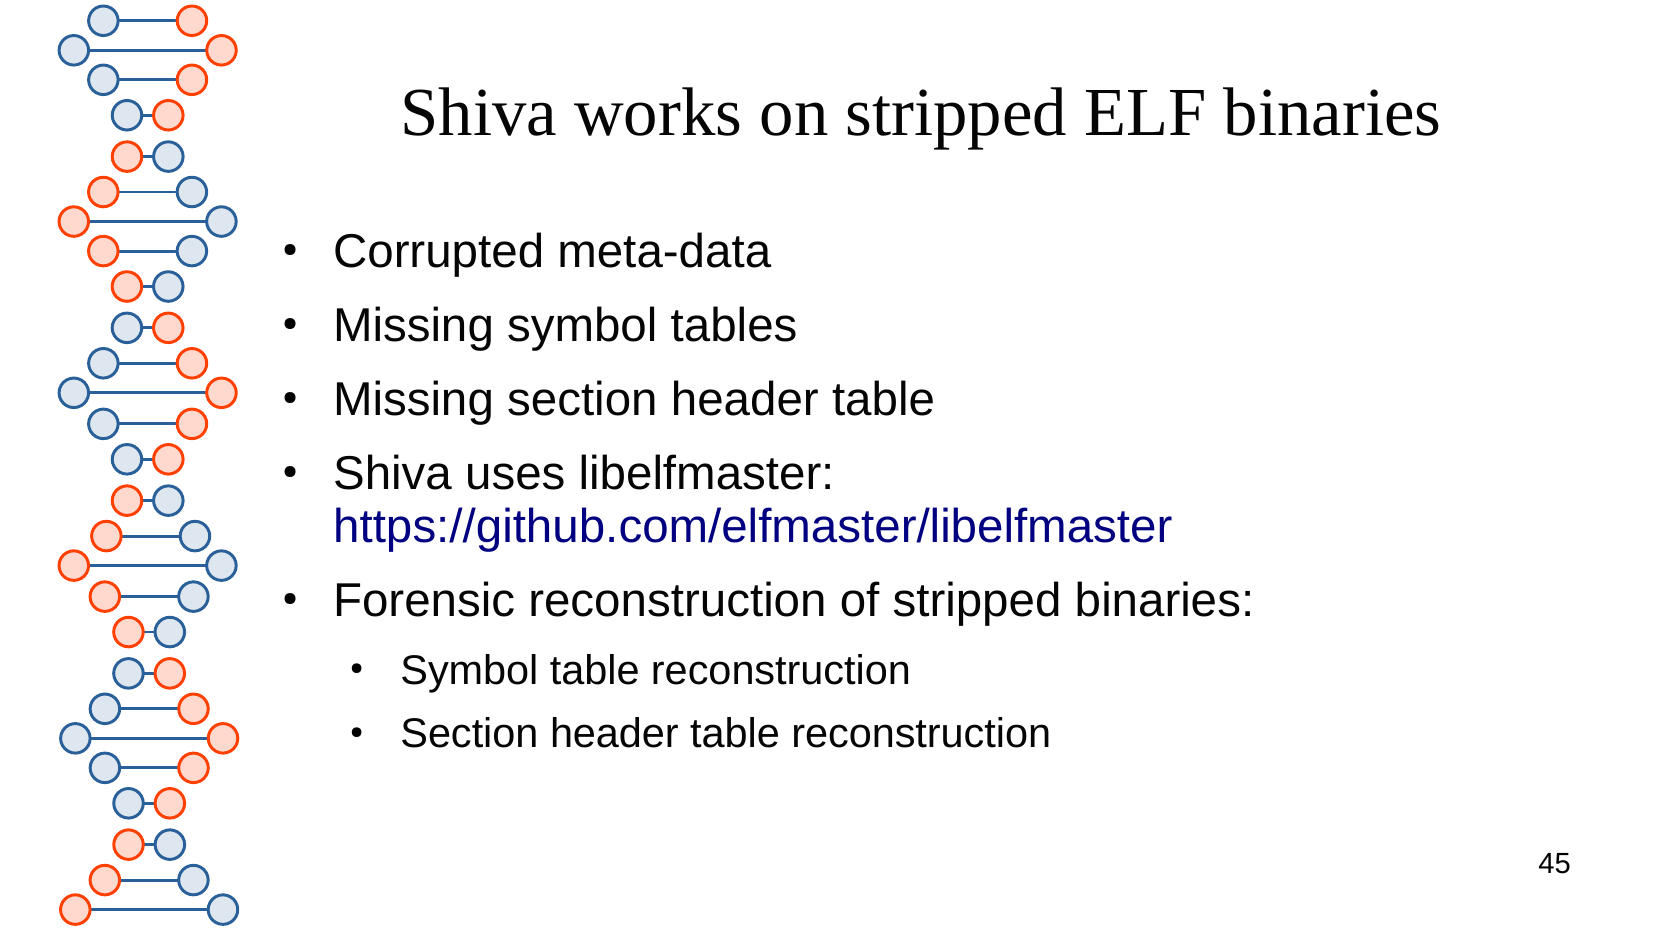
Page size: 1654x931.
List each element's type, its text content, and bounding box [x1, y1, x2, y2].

title Shiva works on stripped ELF binaries [265, 35, 1595, 189]
list Corrupted meta-data Missing symbol tables Missing section header table Shiva uses libelfmaster:https://github.com/elfmaster/libelfmaster Forensic reconstruction of stripped binaries: Symbol table reconstruction Section header table reconstruction [265, 224, 1595, 764]
